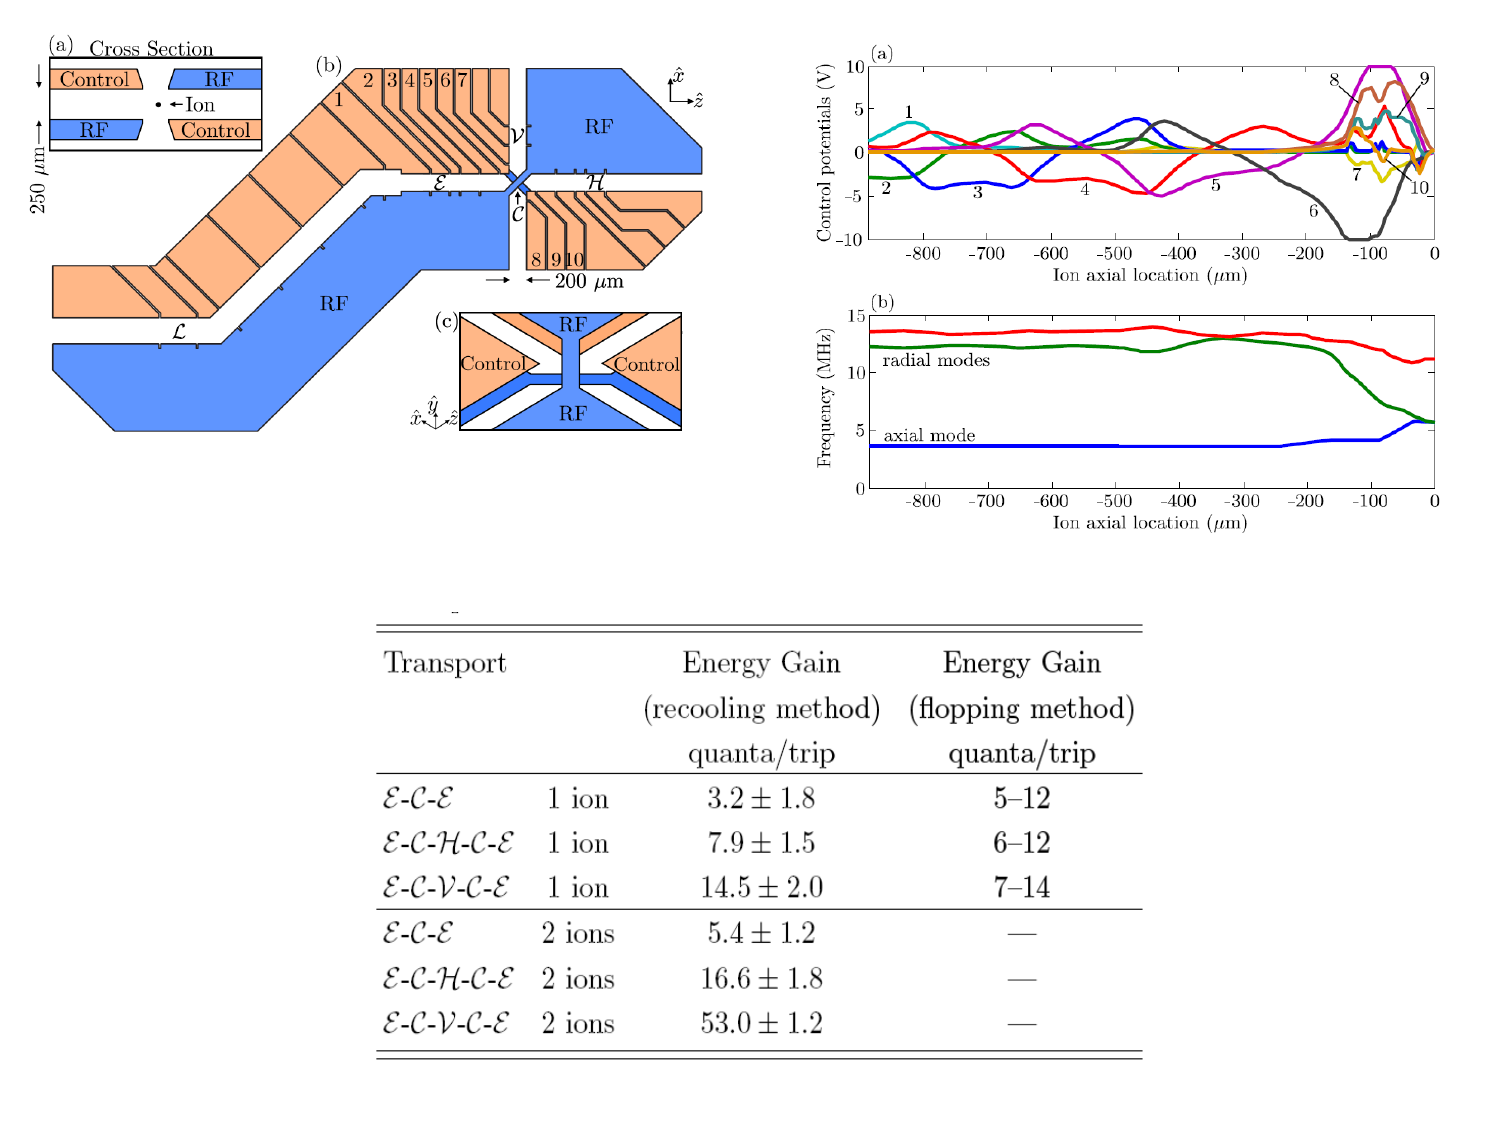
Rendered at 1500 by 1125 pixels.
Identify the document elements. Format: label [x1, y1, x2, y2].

picture [0, 0, 713, 462]
picture [787, 25, 1463, 551]
picture [358, 612, 1163, 1088]
